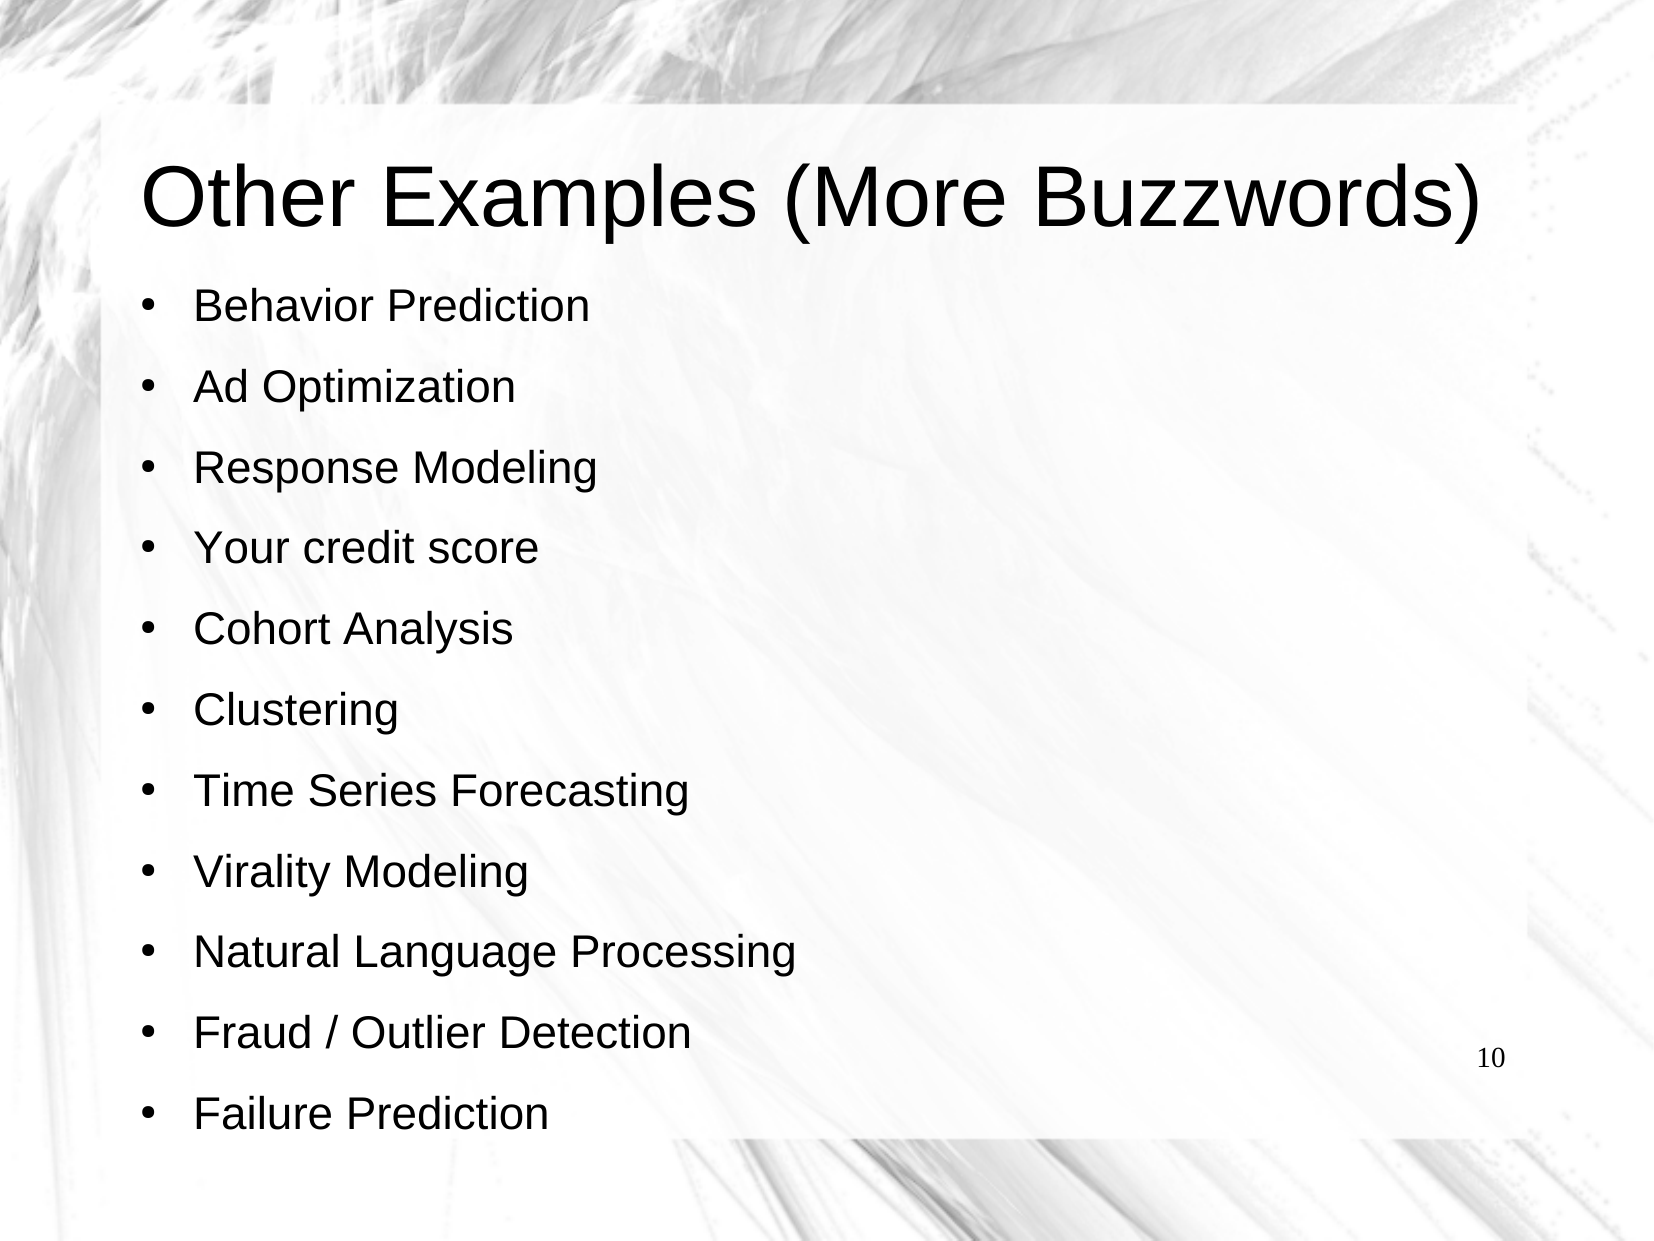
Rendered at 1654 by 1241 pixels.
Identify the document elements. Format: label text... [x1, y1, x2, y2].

list Behavior Prediction Ad Optimization Response Modeling Your credit score Cohort Analysis Clustering Time Series Forecasting Virality Modeling Natural Language Processing Fraud / Outlier Detection Failure Prediction [122, 280, 1576, 1137]
picture [0, 0, 1654, 1241]
title Other Examples (More Buzzwords) [118, 112, 1506, 281]
